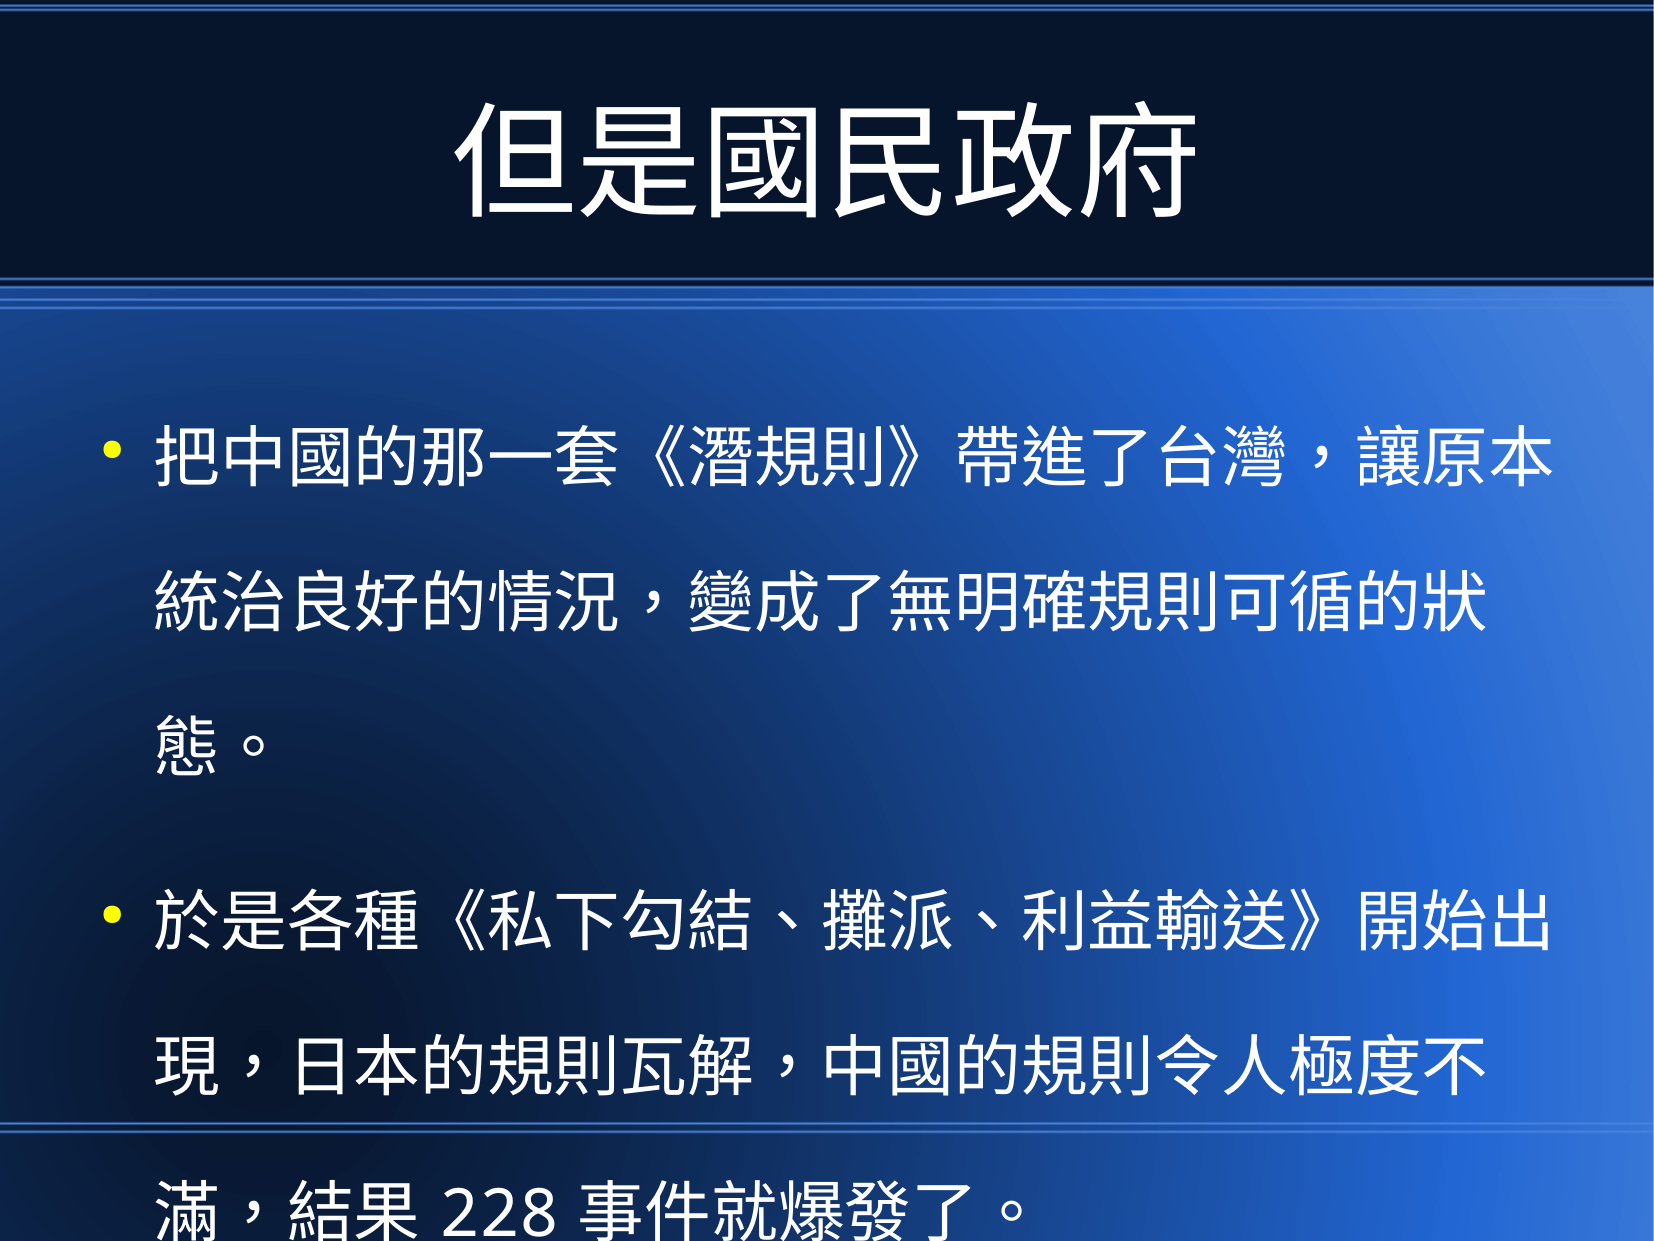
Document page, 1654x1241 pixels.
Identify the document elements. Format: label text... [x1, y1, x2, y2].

list 把中國的那一套《潛規則》帶進了台灣，讓原本統治良好的情況，變成了無明確規則可循的狀態。 於是各種《私下勾結、攤派、利益輸送》開始出現，日本的規則瓦解，中國的規則令人極度不滿，結果228事件就爆發了。 [82, 355, 1571, 1241]
title 但是國民政府 [82, 49, 1571, 257]
picture [0, 0, 1654, 1241]
